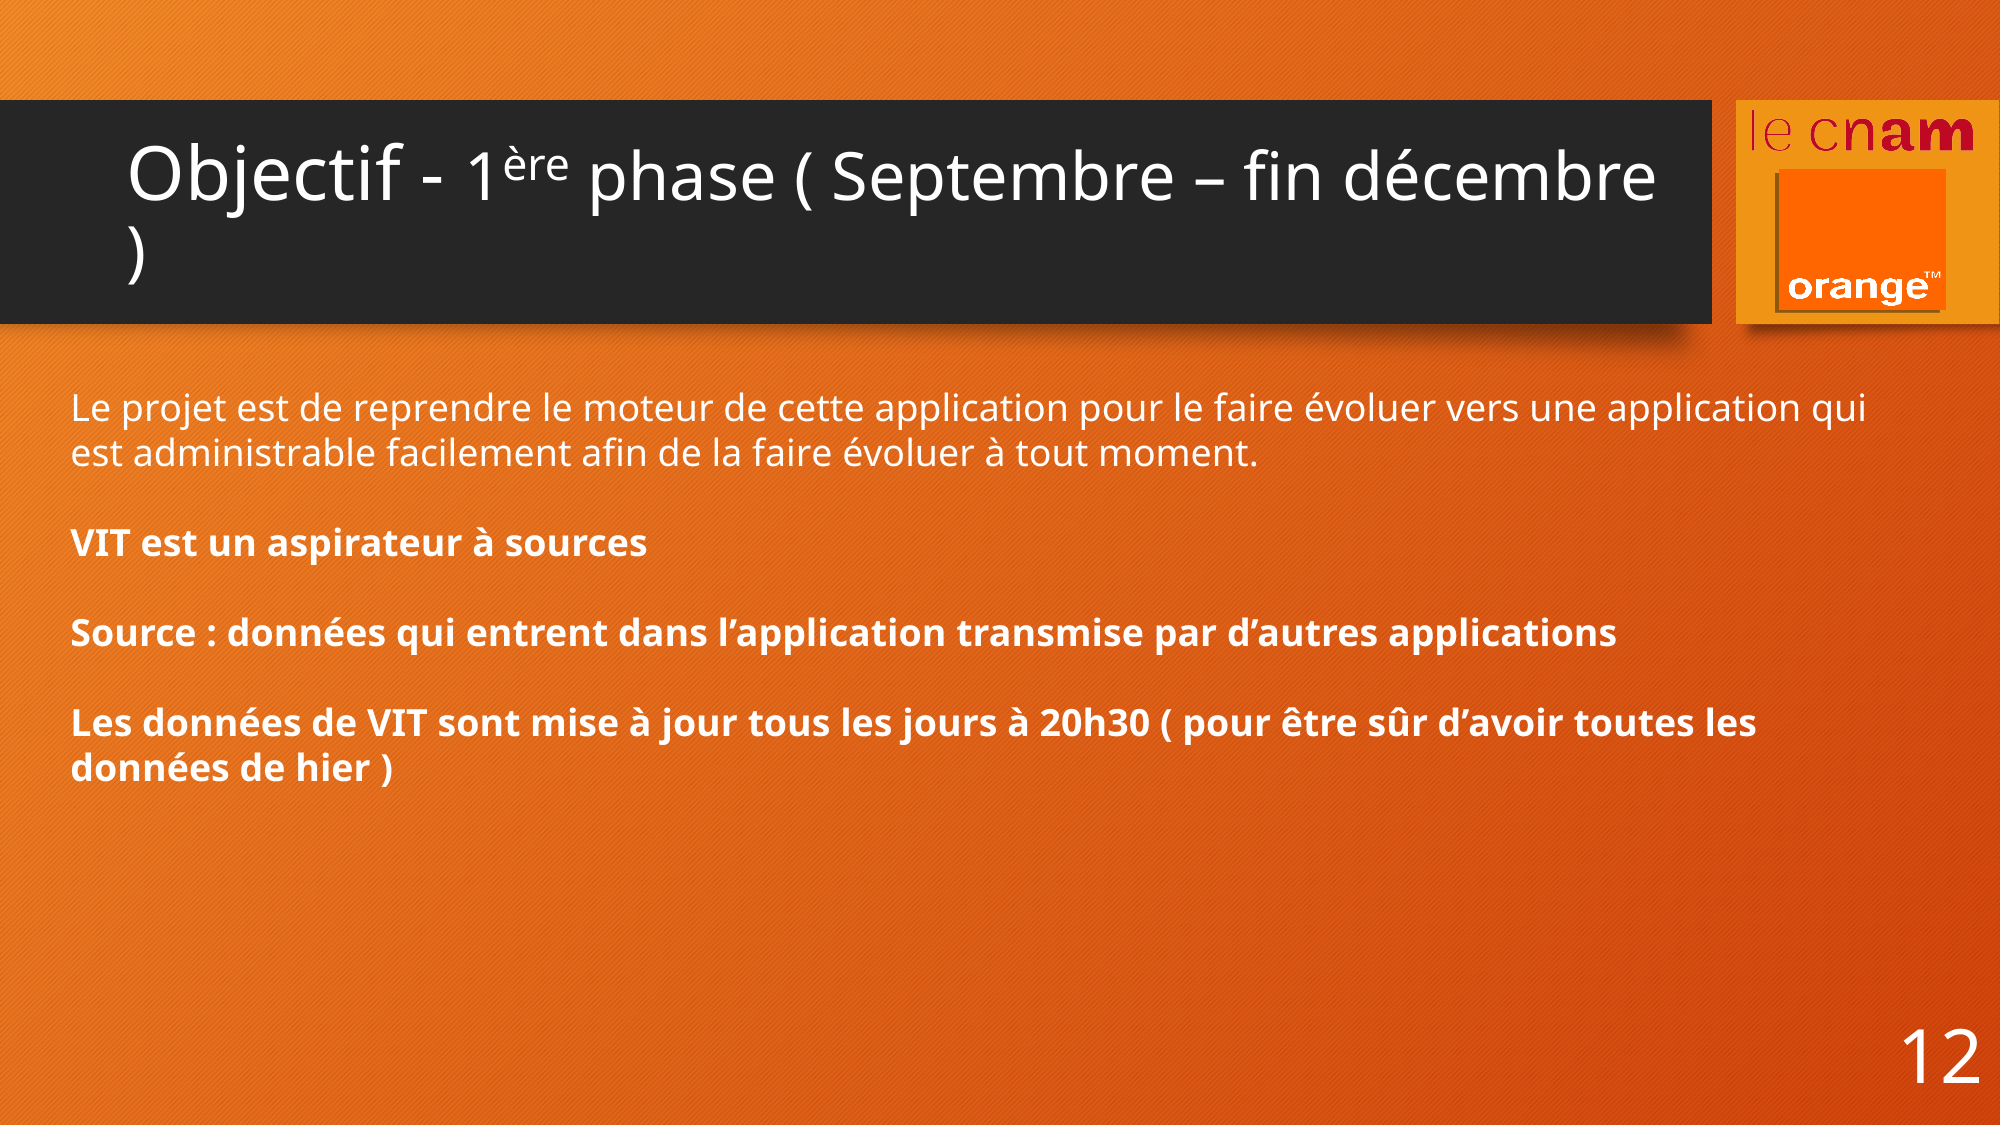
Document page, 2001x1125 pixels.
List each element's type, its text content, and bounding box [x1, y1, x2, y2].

title Objectif - 1ère phase ( Septembre – fin décembre ) [111, 123, 1689, 301]
text_box Le projet est de reprendre le moteur de cette application pour le faire évoluer vers une application qui est administrable facilement afin de la faire évoluer à tout moment. VIT est un aspirateur à sources Source : données qui entrent dans l’application transmise par d’autres applications Les données de VIT sont mise à jour tous les jours à 20h30 ( pour être sûr d’avoir toutes les données de hier ) [55, 376, 1898, 801]
picture [1736, 323, 2000, 348]
picture [0, 323, 1713, 376]
picture [1779, 169, 1946, 310]
picture [1752, 110, 1973, 151]
text_box <numéro> [1882, 970, 2000, 1125]
